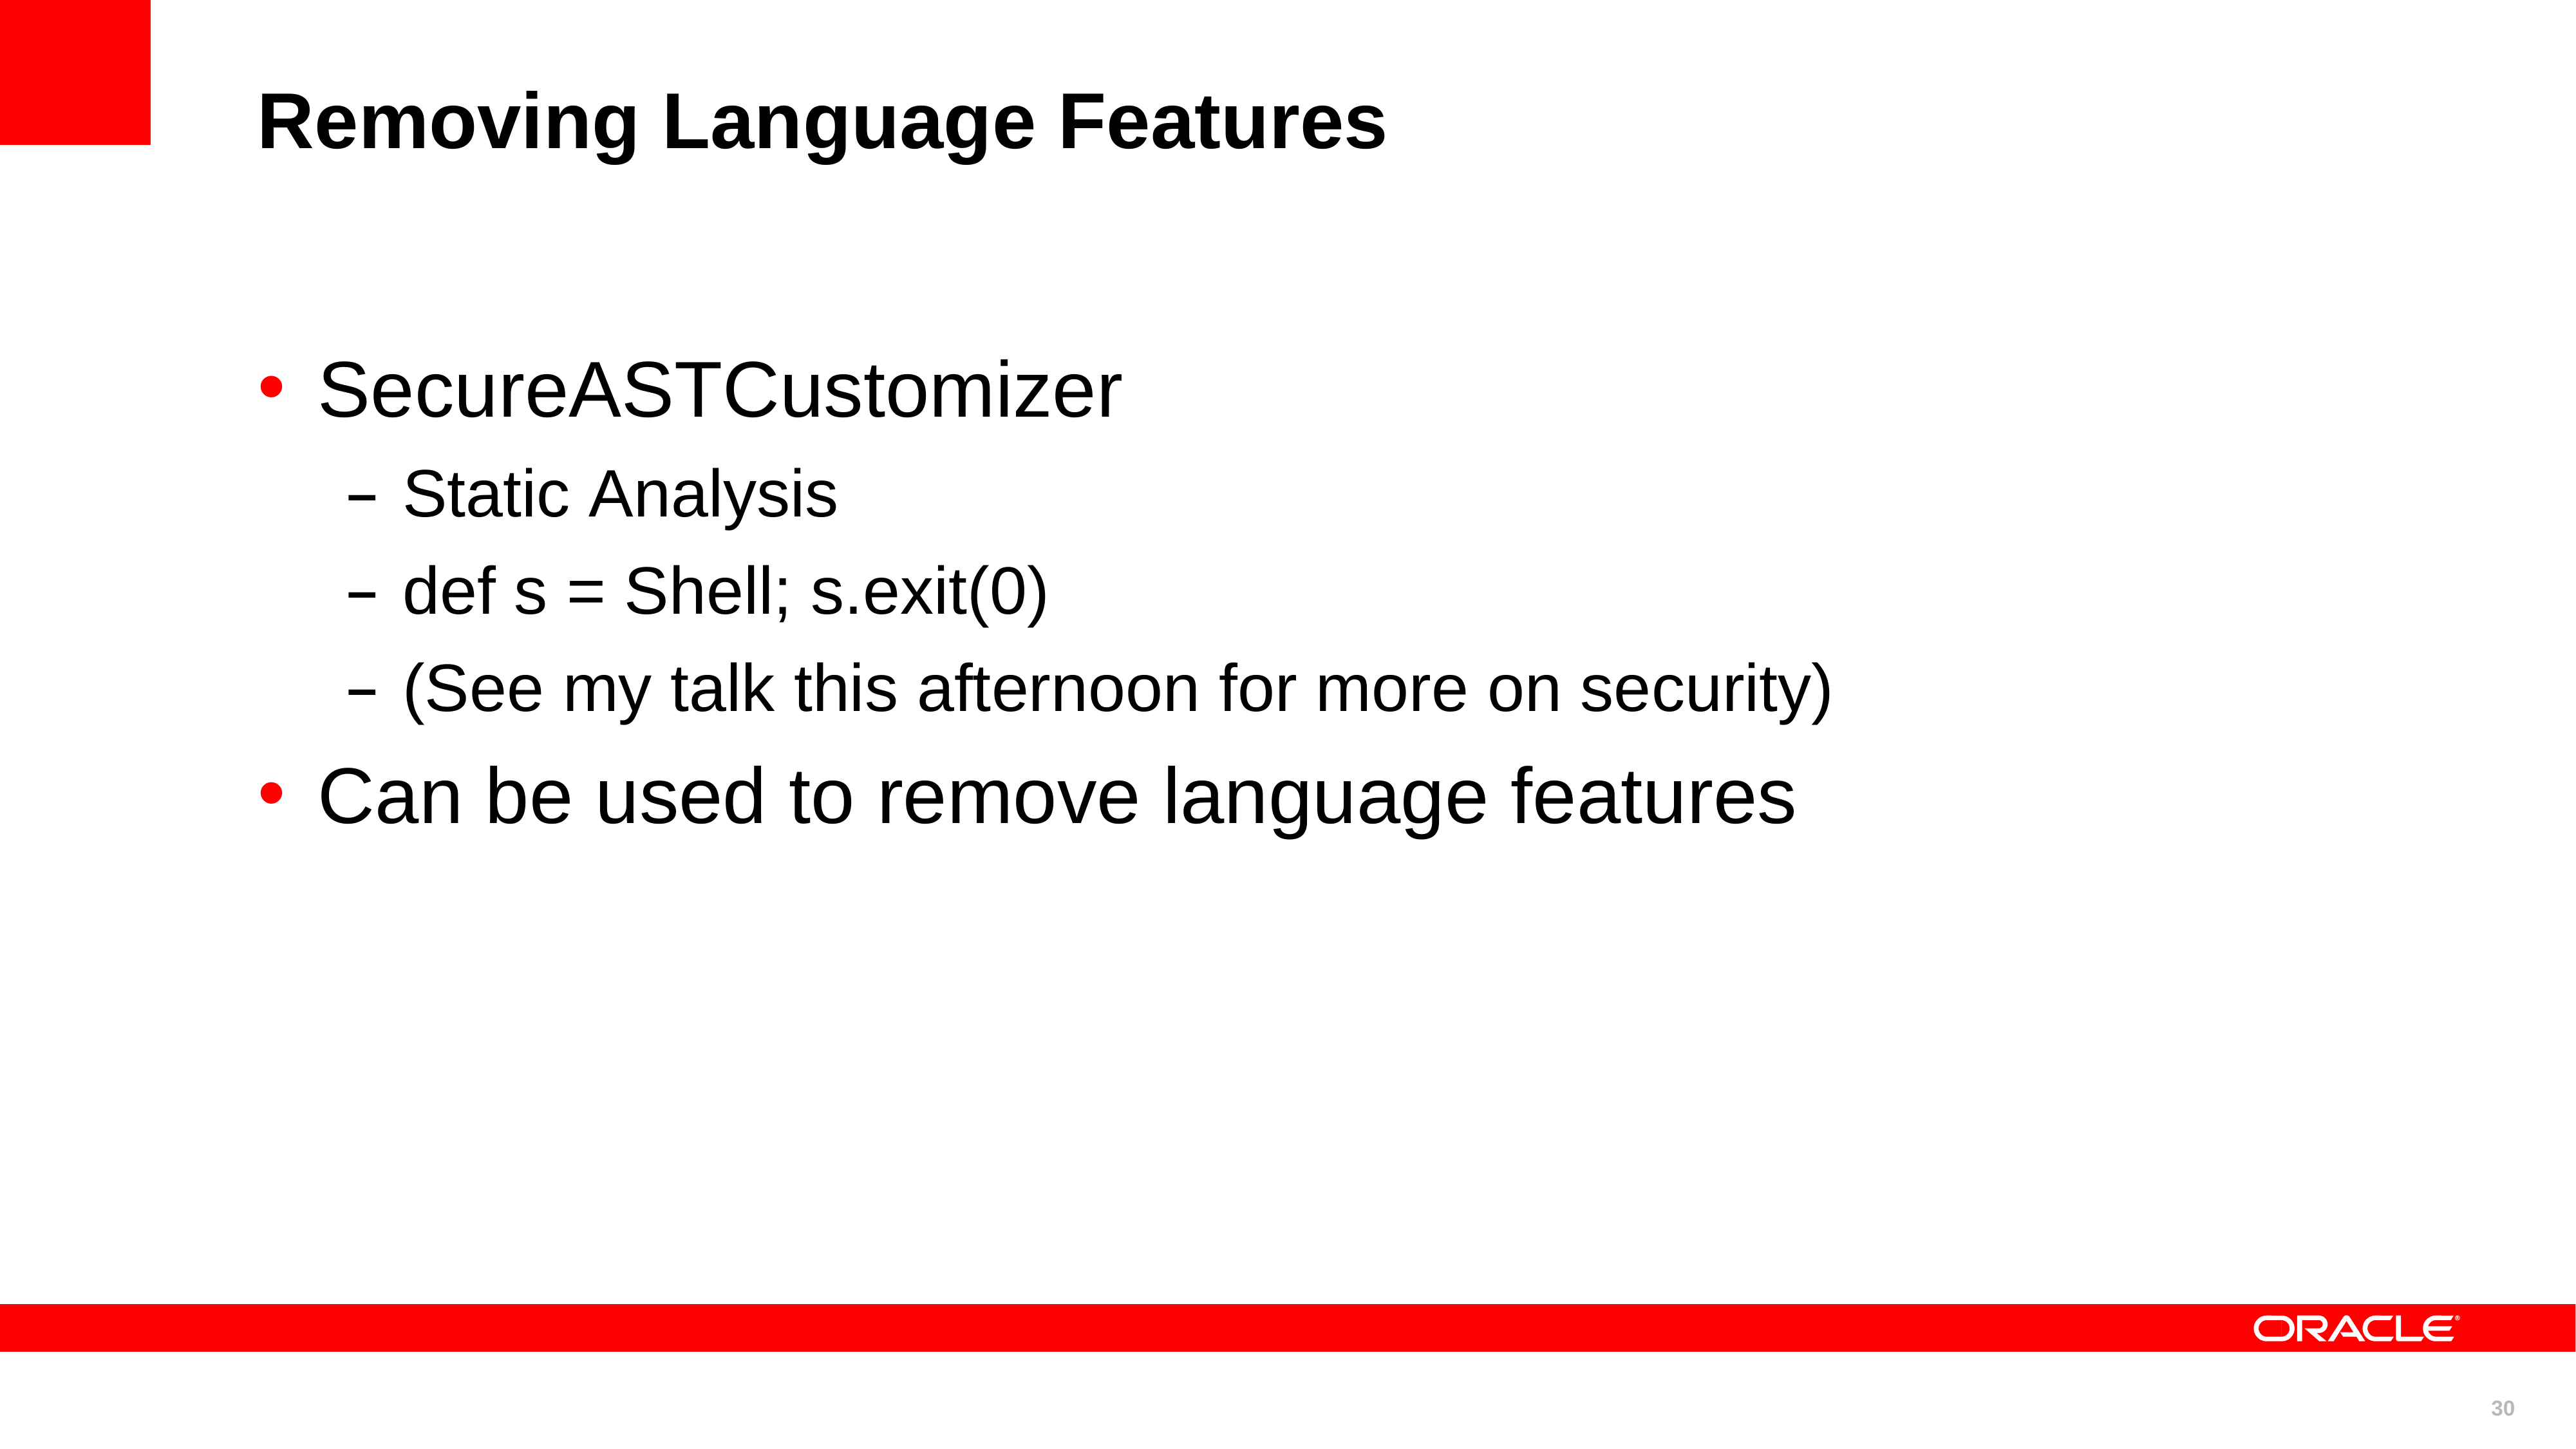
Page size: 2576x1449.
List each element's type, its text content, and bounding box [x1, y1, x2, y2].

title Removing Language Features [257, 69, 2318, 251]
picture [0, 1304, 2576, 1352]
list SecureASTCustomizer Static Analysis def s = Shell; s.exit(0) (See my talk this afternoon for more on security) Can be used to remove language features [258, 337, 2318, 1256]
picture [0, 0, 151, 145]
